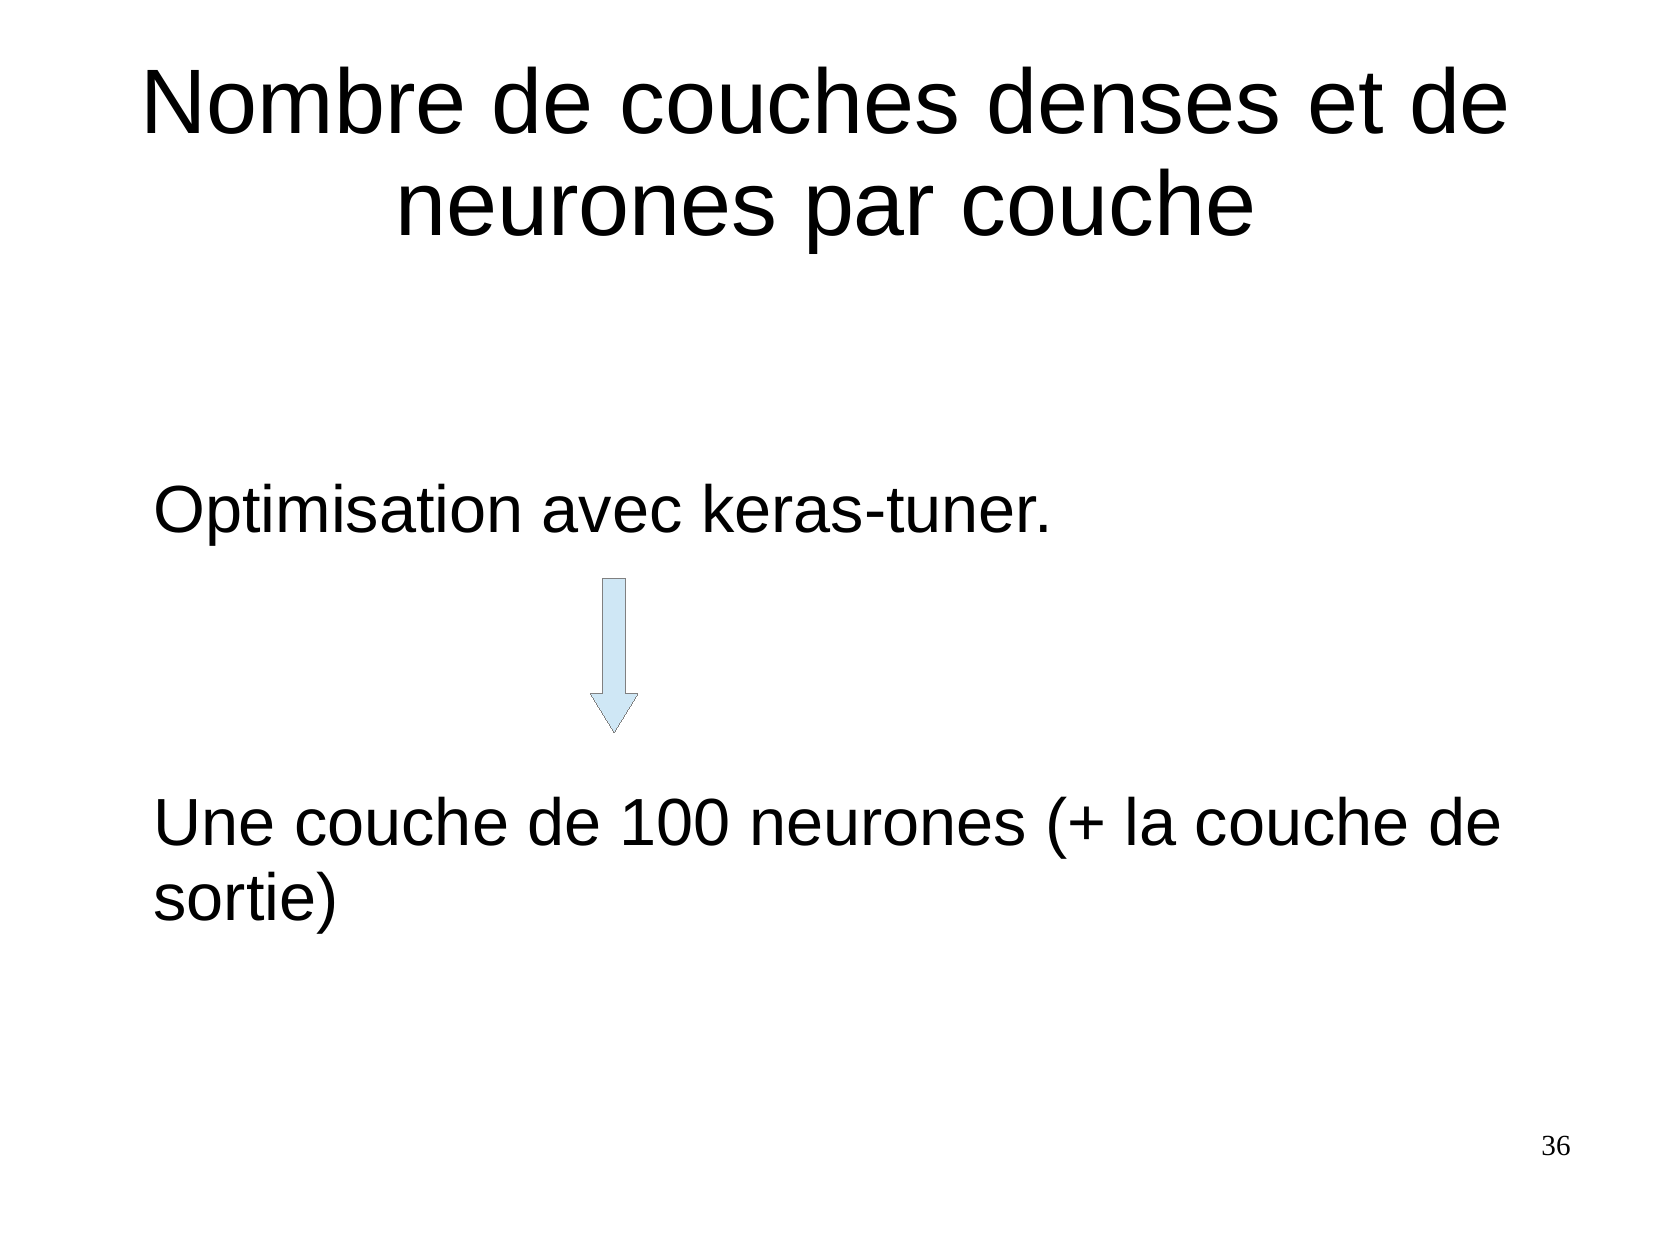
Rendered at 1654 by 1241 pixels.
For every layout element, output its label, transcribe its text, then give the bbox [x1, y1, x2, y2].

title Nombre de couches denses et de neurones par couche [82, 49, 1571, 257]
list Optimisation avec keras-tuner. Une couche de 100 neurones (+ la couche de sortie) [82, 472, 1571, 1241]
text_box [590, 578, 638, 733]
